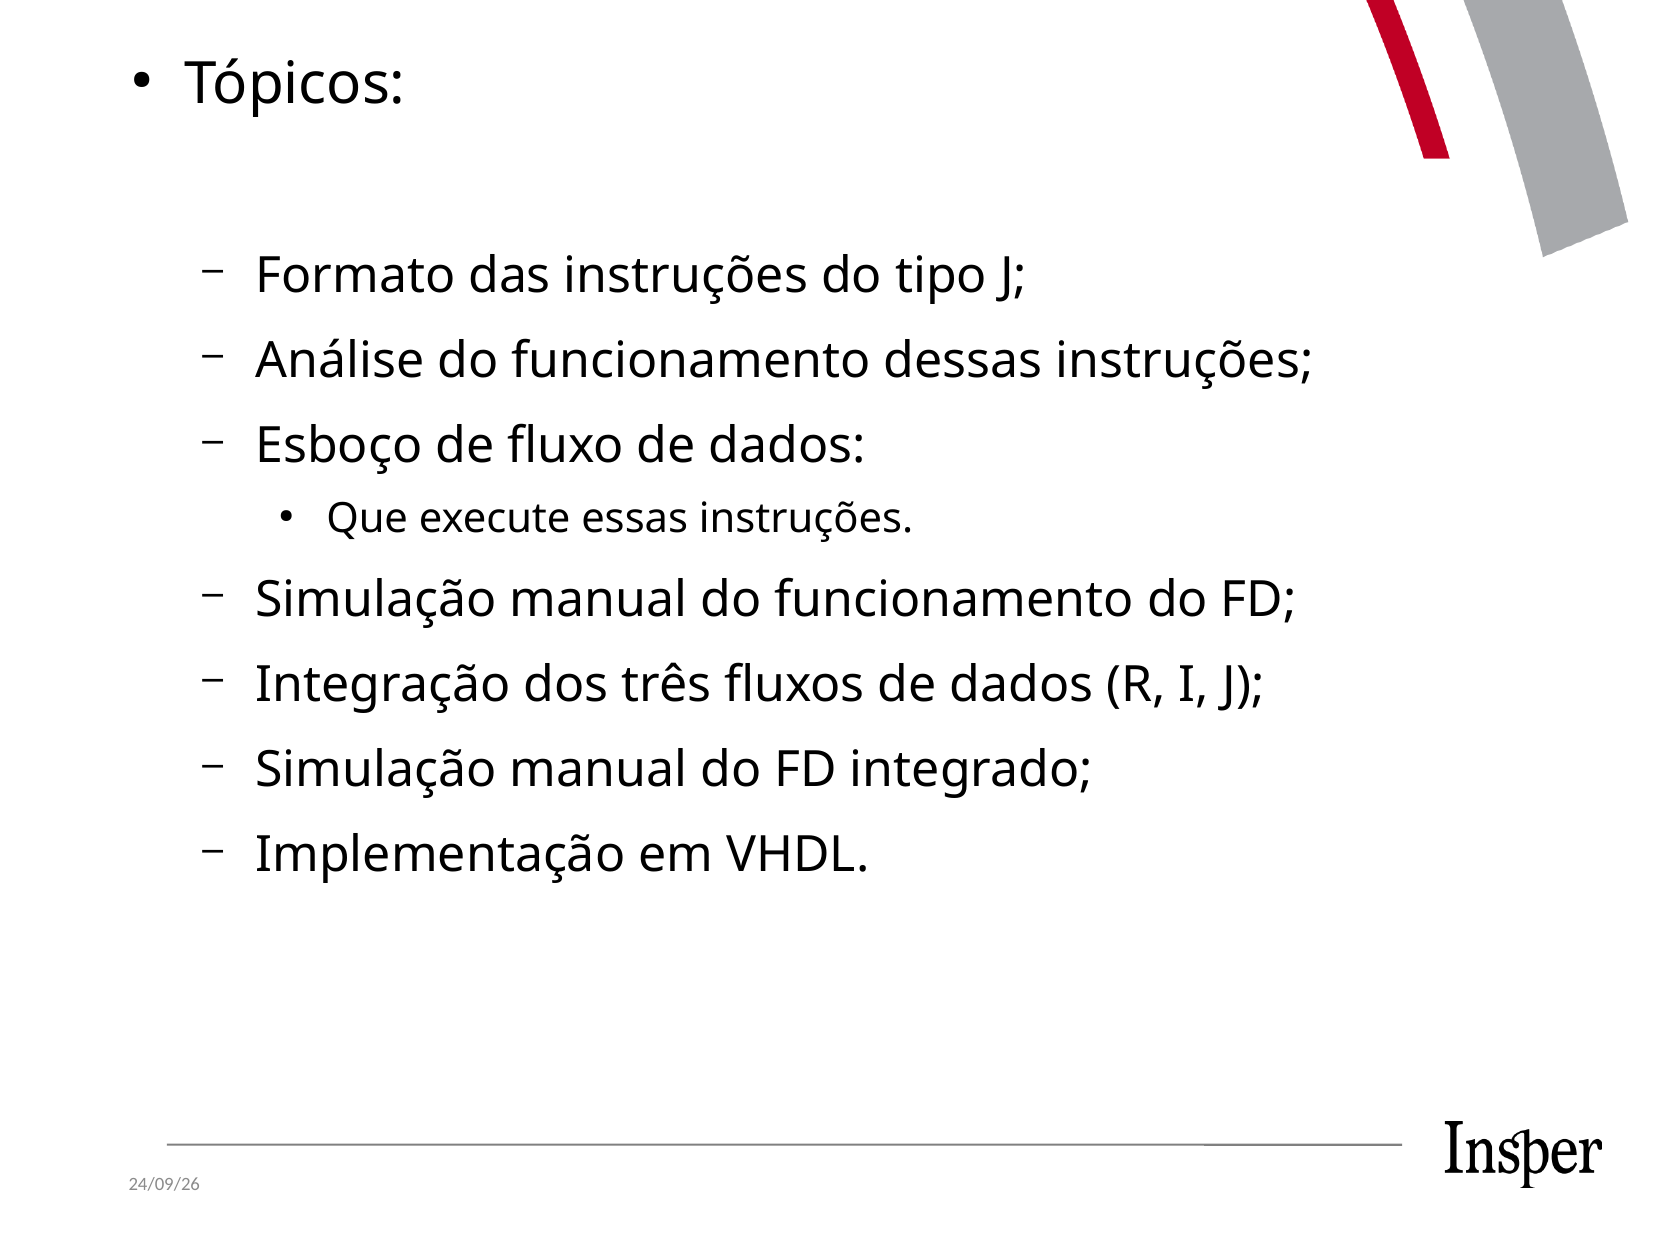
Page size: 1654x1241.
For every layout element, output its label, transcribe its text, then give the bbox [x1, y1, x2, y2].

list Tópicos: Formato das instruções do tipo J; Análise do funcionamento dessas instruções; Esboço de fluxo de dados: Que execute essas instruções. Simulação manual do funcionamento do FD; Integração dos três fluxos de dados (R, I, J); Simulação manual do FD integrado; Implementação em VHDL. [113, 53, 1540, 1134]
